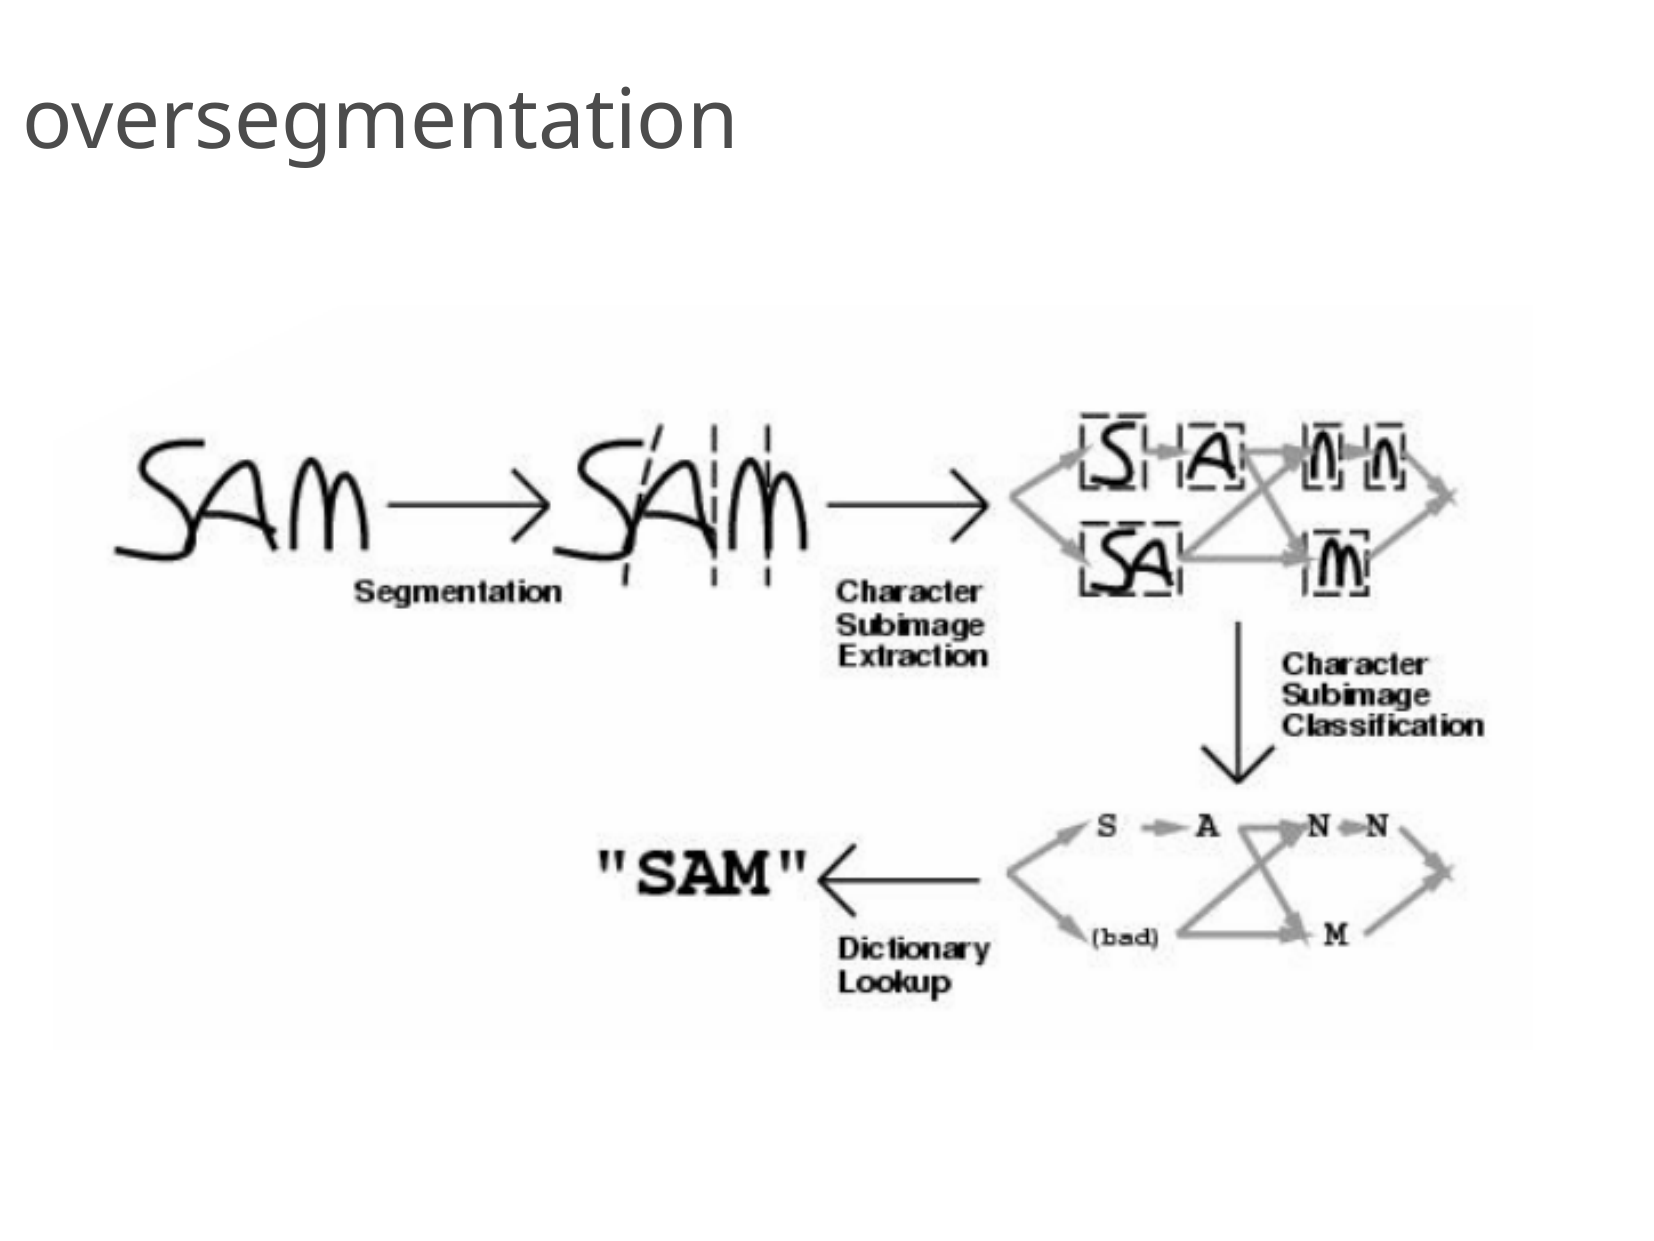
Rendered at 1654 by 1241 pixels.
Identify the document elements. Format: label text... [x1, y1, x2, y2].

title oversegmentation [22, 19, 1654, 213]
picture [53, 305, 1533, 1050]
